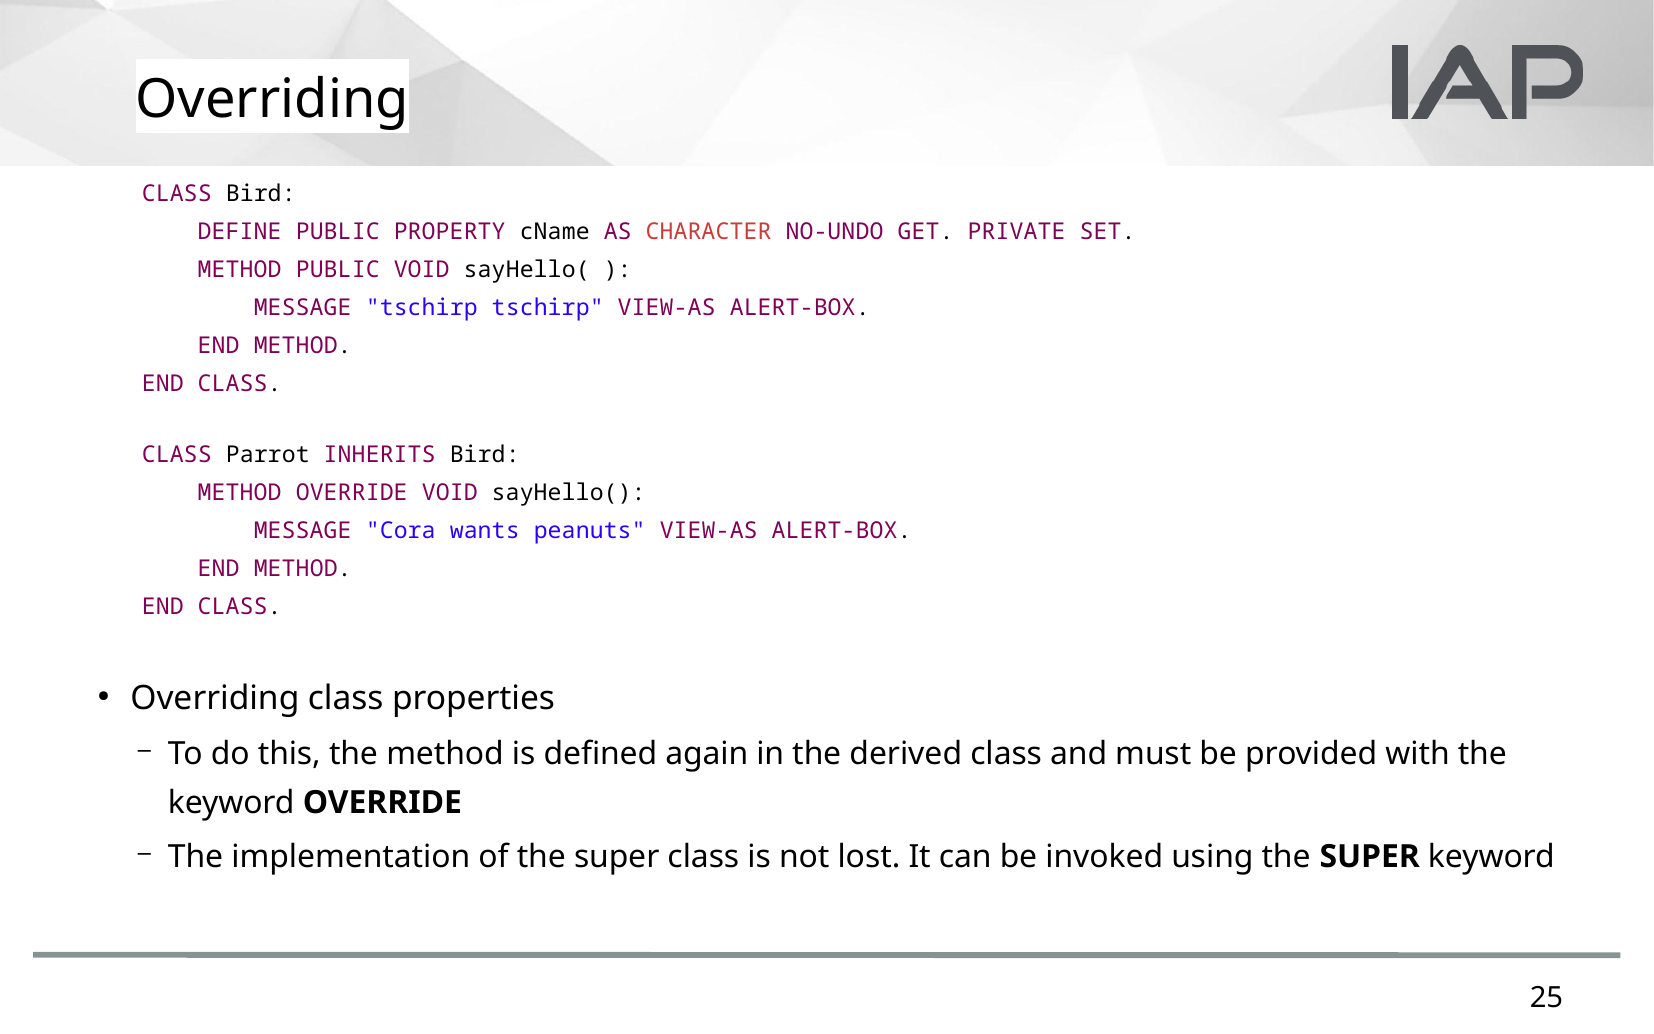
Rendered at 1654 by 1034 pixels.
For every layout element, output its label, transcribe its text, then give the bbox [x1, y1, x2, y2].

list Overriding class properties To do this, the method is defined again in the derived class and must be provided with the keyword OVERRIDE The implementation of the super class is not lost. It can be invoked using the SUPER keyword [82, 667, 1571, 916]
picture [0, 0, 1654, 166]
title Overriding [135, 41, 1264, 152]
list CLASS Bird: DEFINE PUBLIC PROPERTY cName AS CHARACTER NO-UNDO GET. PRIVATE SET. METHOD PUBLIC VOID sayHello( ): MESSAGE "tschirp tschirp" VIEW-AS ALERT-BOX. END METHOD. END CLASS. CLASS Parrot INHERITS Bird: METHOD OVERRIDE VOID sayHello(): MESSAGE "Cora wants peanuts" VIEW-AS ALERT-BOX. END METHOD. END CLASS. [141, 177, 1630, 626]
